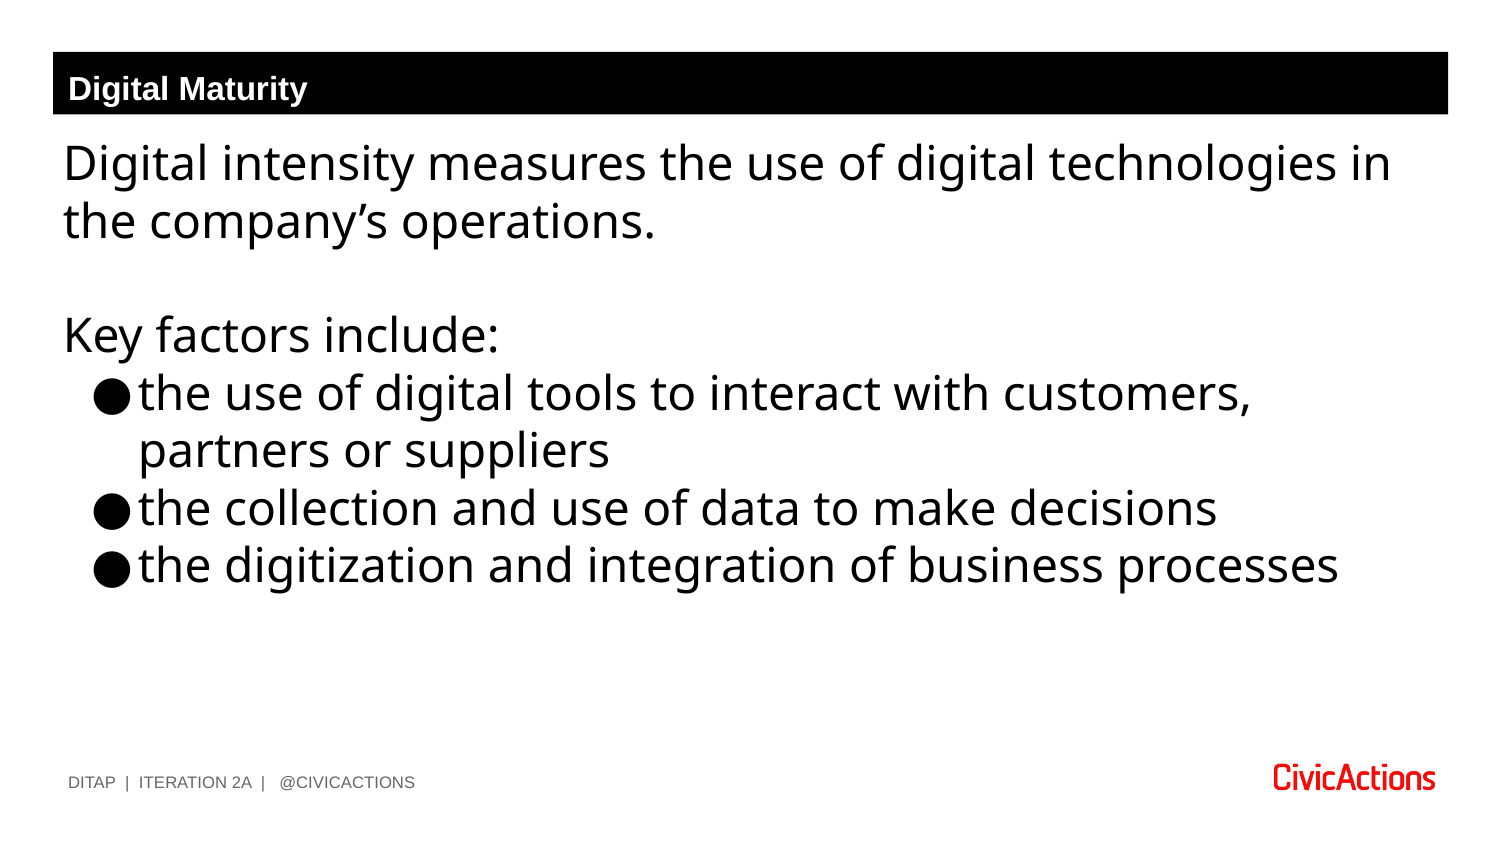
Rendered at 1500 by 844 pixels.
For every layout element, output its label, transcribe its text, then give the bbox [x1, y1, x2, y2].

title Digital Maturity [53, 51, 1449, 115]
picture [1271, 758, 1438, 795]
list Digital intensity measures the use of digital technologies in the company’s operations. Key factors include: the use of digital tools to interact with customers, partners or suppliers the collection and use of data to make decisions the digitization and integration of business processes [53, 123, 1449, 717]
